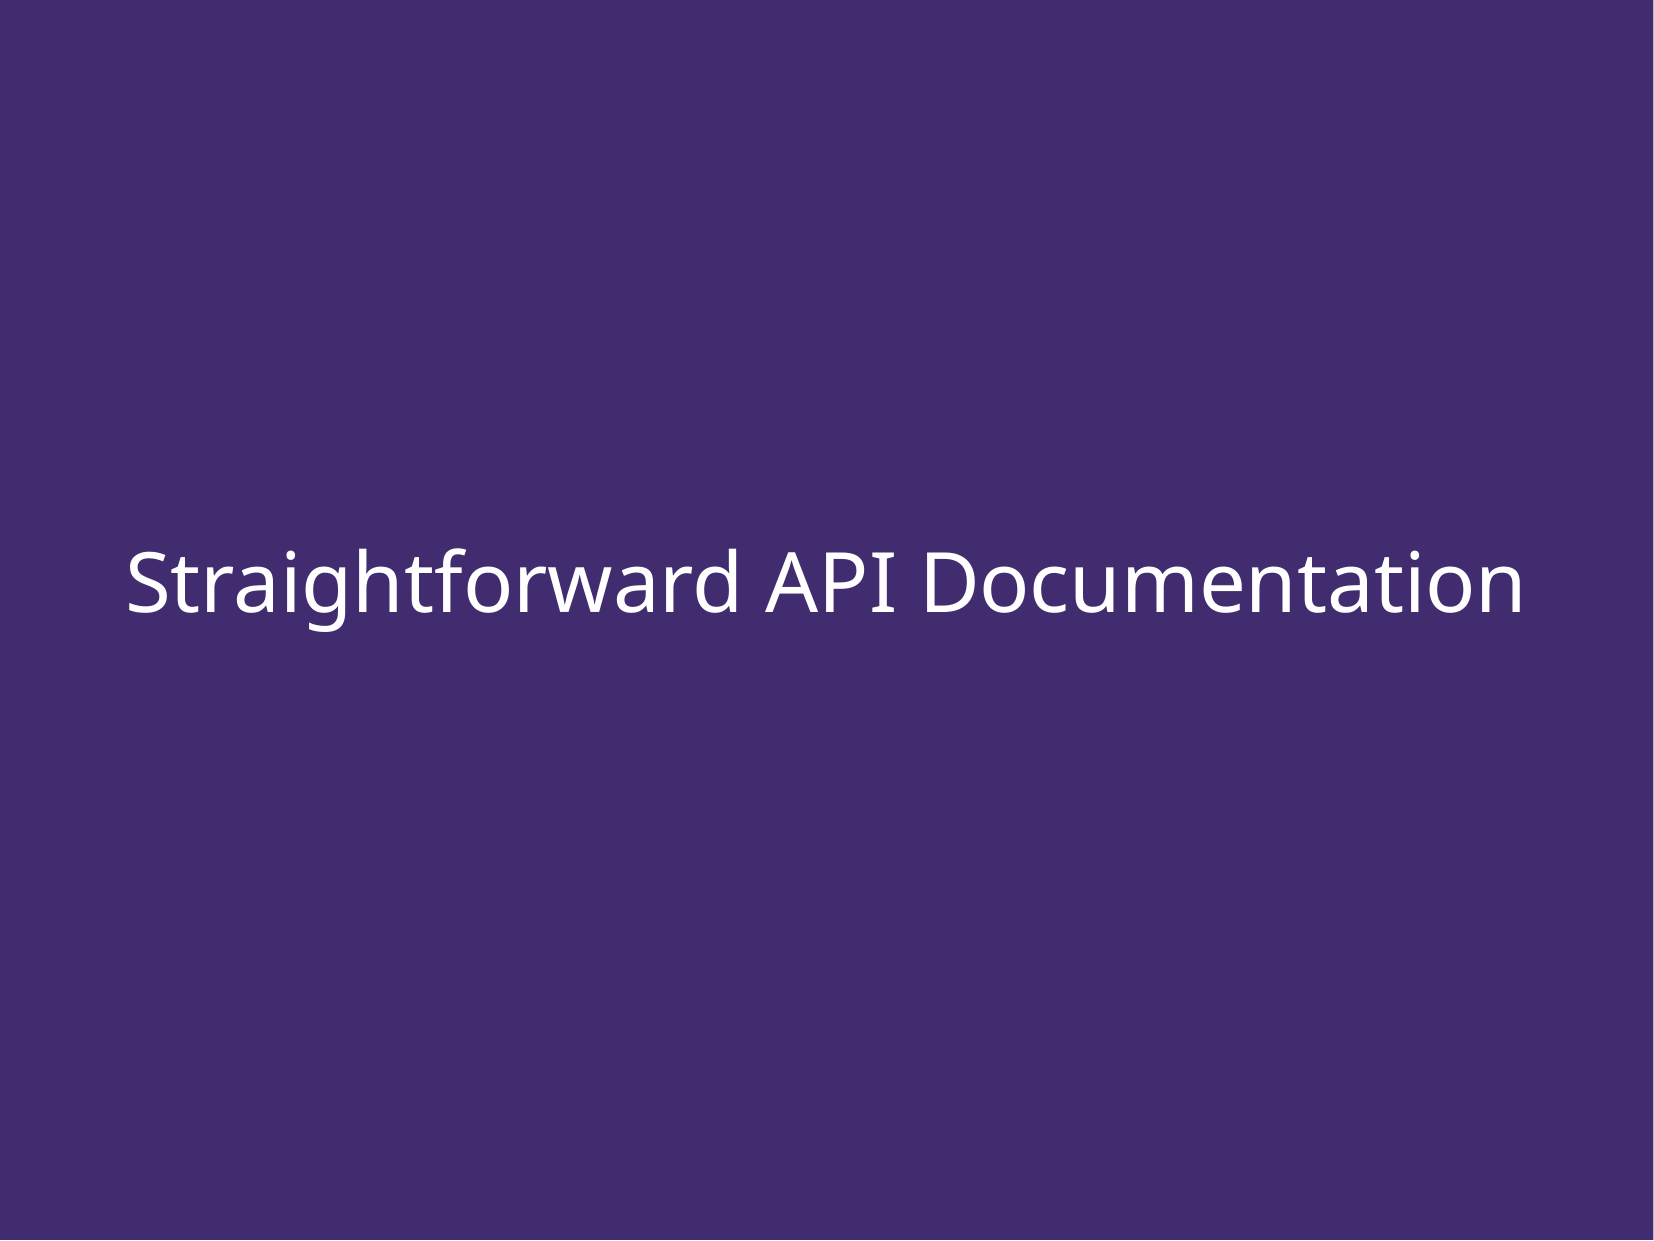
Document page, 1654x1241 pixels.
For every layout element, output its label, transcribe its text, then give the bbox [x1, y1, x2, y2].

subtitle Straightforward API Documentation [82, 49, 1571, 1111]
